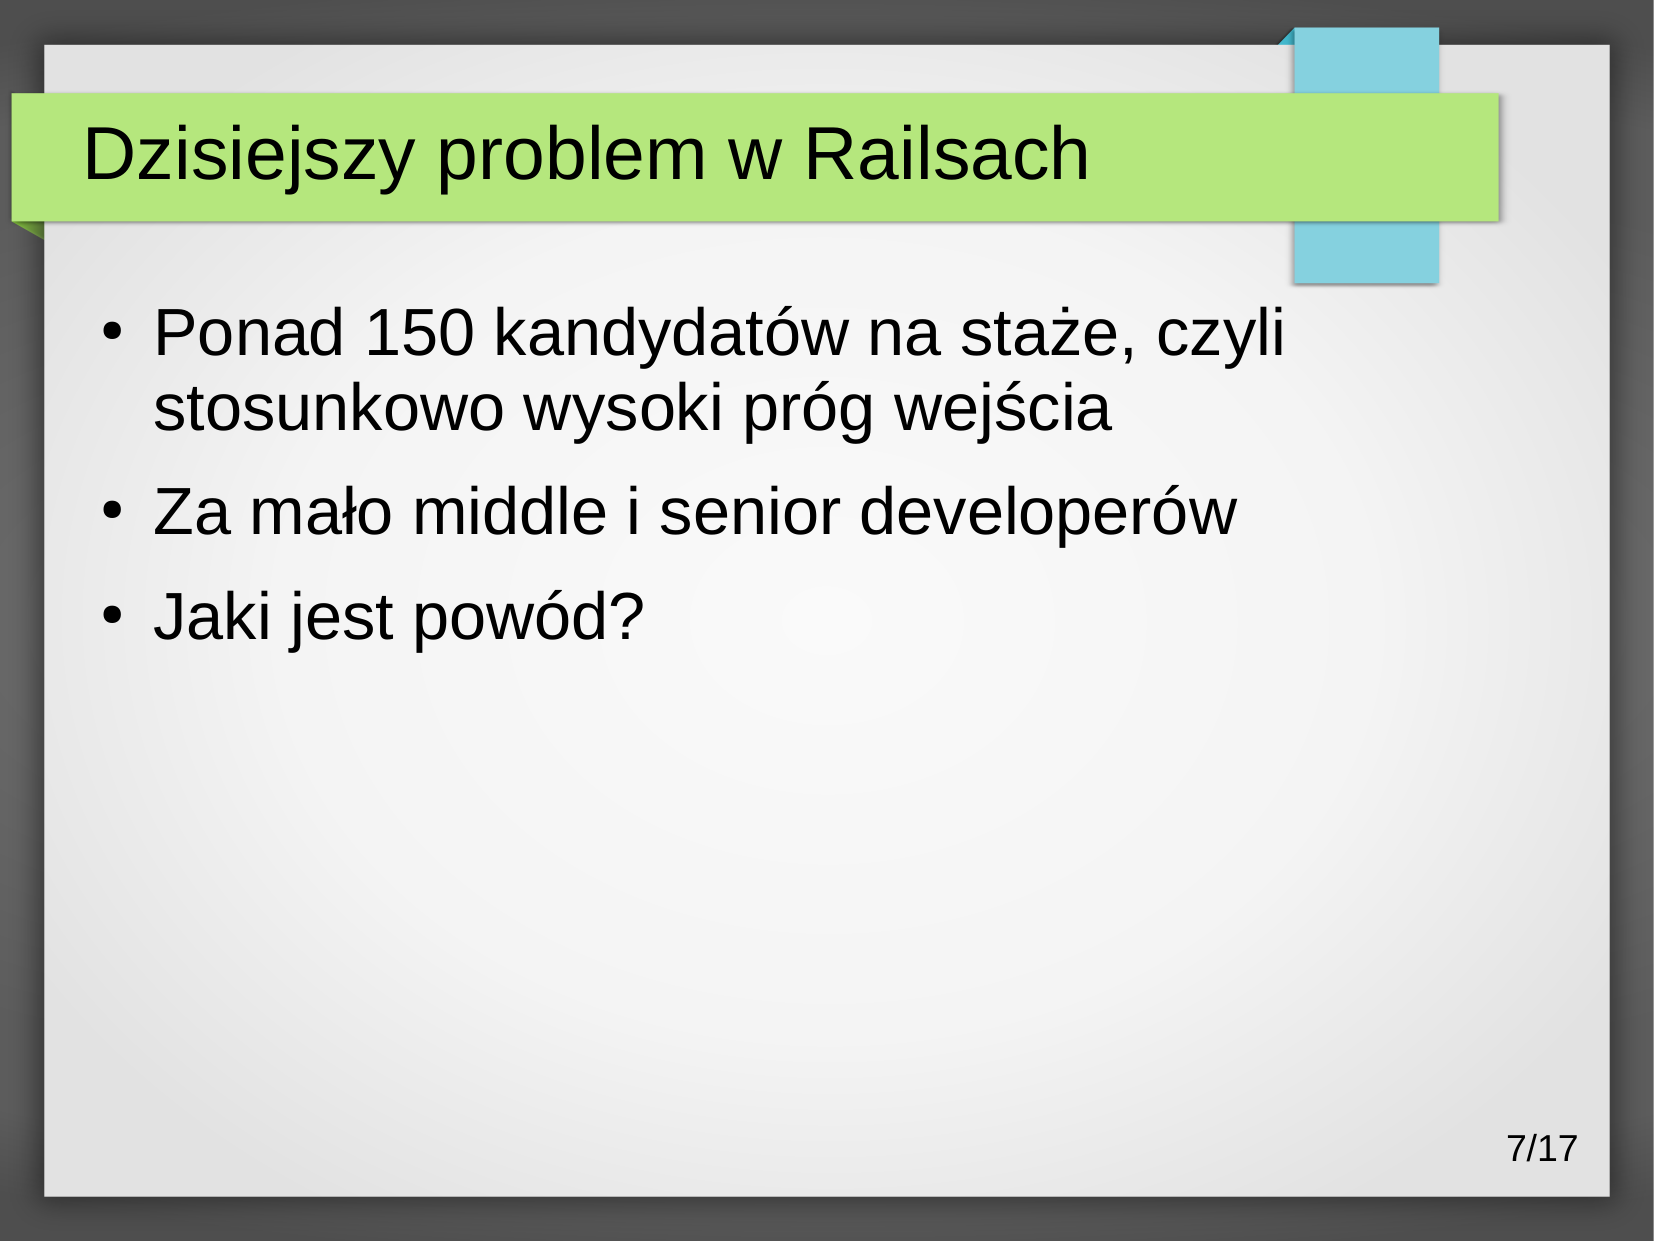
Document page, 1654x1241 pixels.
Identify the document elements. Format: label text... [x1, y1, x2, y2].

text_box <numer>/17 [1491, 1119, 1654, 1191]
title Dzisiejszy problem w Railsach [82, 94, 1264, 213]
picture [0, 0, 1654, 1241]
list Ponad 150 kandydatów na staże, czyli stosunkowo wysoki próg wejścia Za mało middle i senior developerów Jaki jest powód? [82, 295, 1571, 1015]
